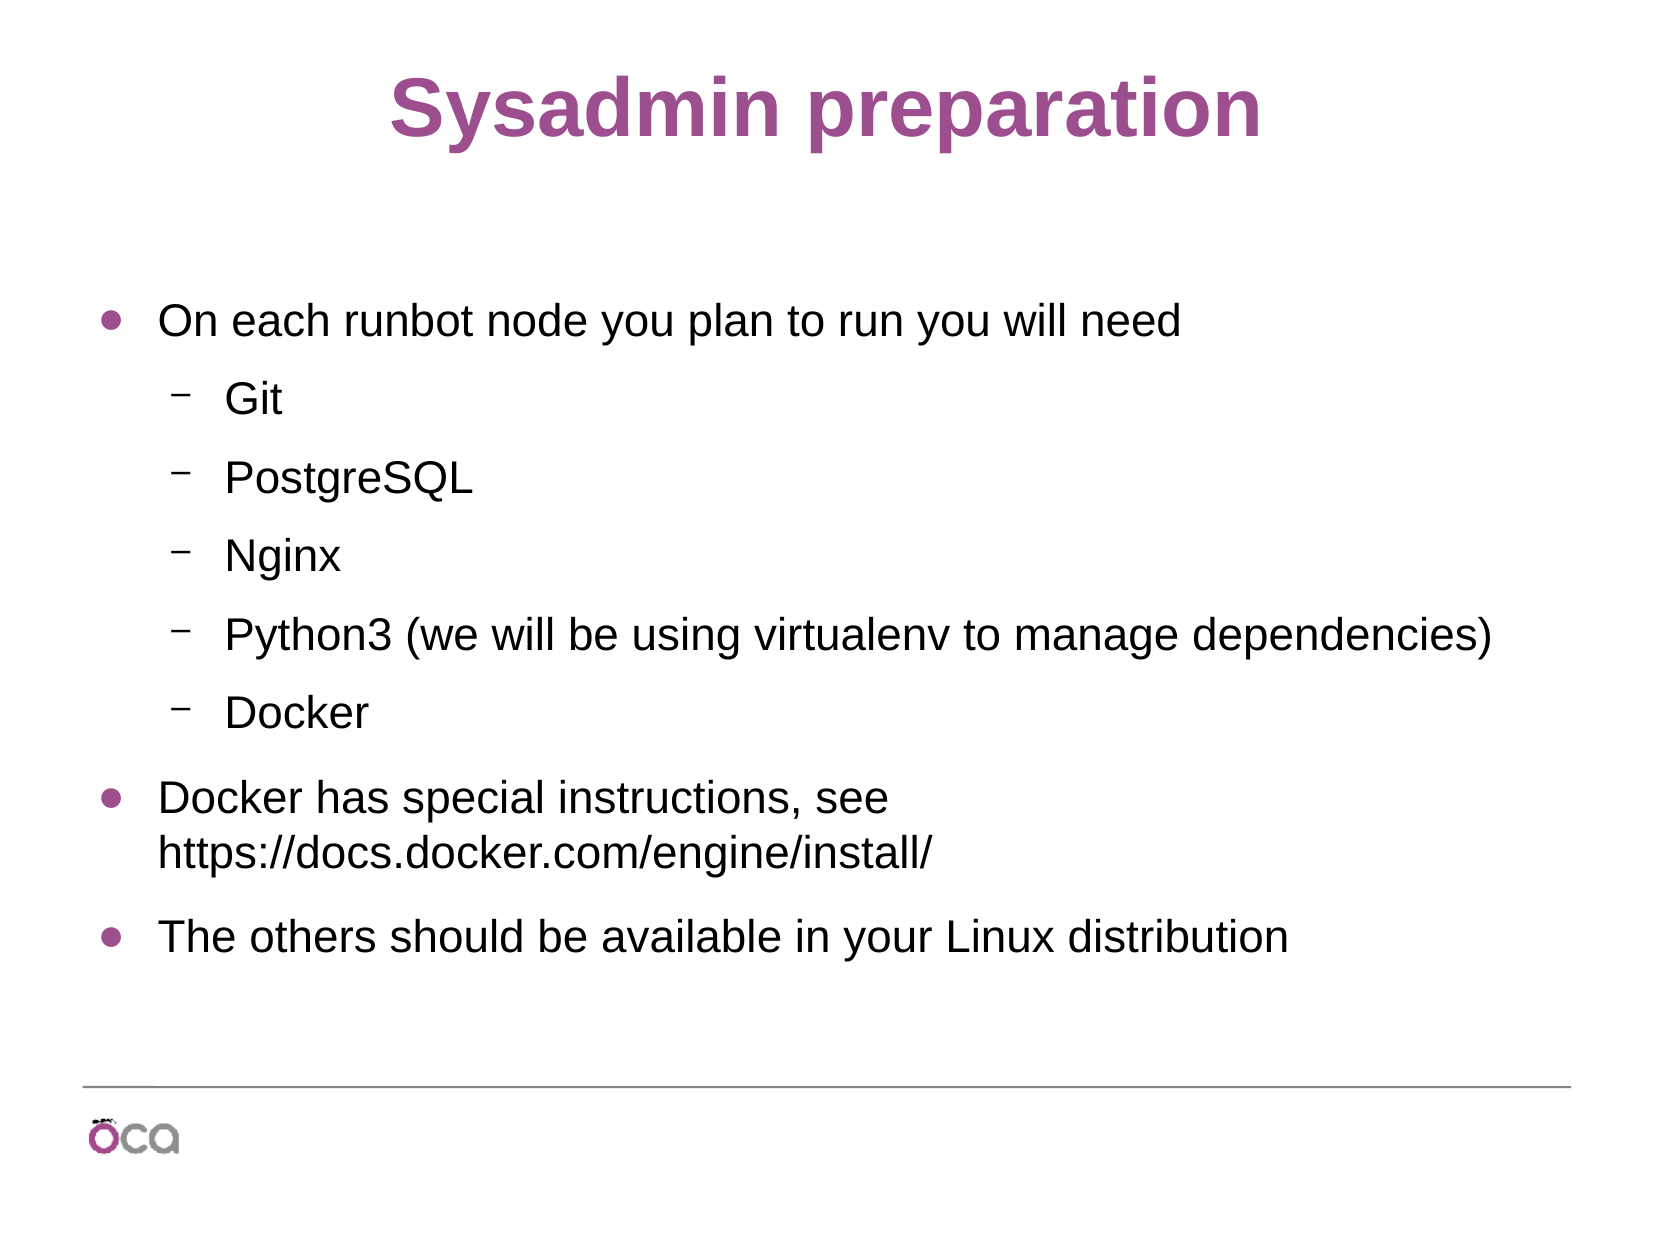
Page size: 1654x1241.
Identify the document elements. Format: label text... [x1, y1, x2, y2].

title Sysadmin preparation [82, 0, 1571, 207]
picture [82, 1089, 186, 1191]
list On each runbot node you plan to run you will need Git PostgreSQL Nginx Python3 (we will be using virtualenv to manage dependencies) Docker Docker has special instructions, see https://docs.docker.com/engine/install/ The others should be available in your Linux distribution [82, 290, 1571, 1010]
